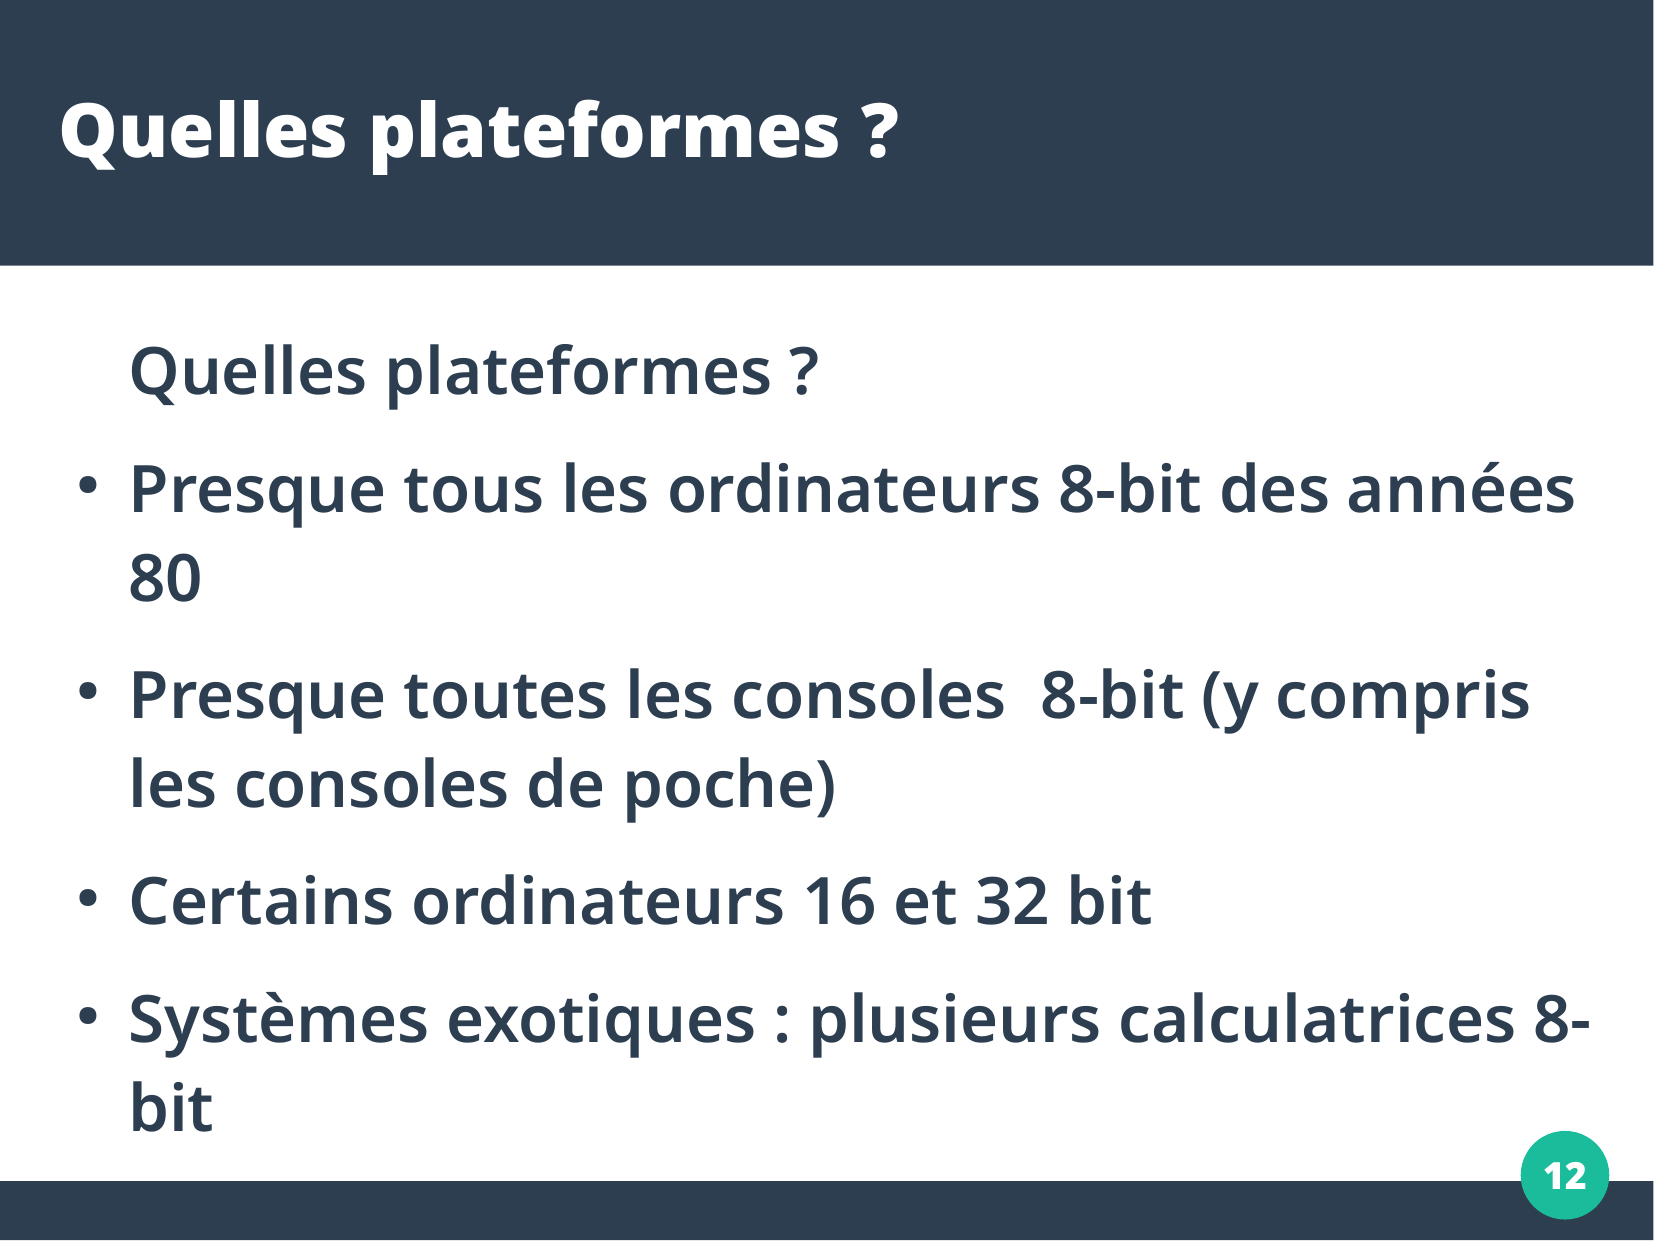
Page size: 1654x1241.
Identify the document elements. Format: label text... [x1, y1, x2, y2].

title Quelles plateformes ? [59, 49, 1595, 207]
list Quelles plateformes ? Presque tous les ordinateurs 8-bit des années 80 Presque toutes les consoles 8-bit (y compris les consoles de poche) Certains ordinateurs 16 et 32 bit Systèmes exotiques : plusieurs calculatrices 8-bit [59, 324, 1595, 1152]
